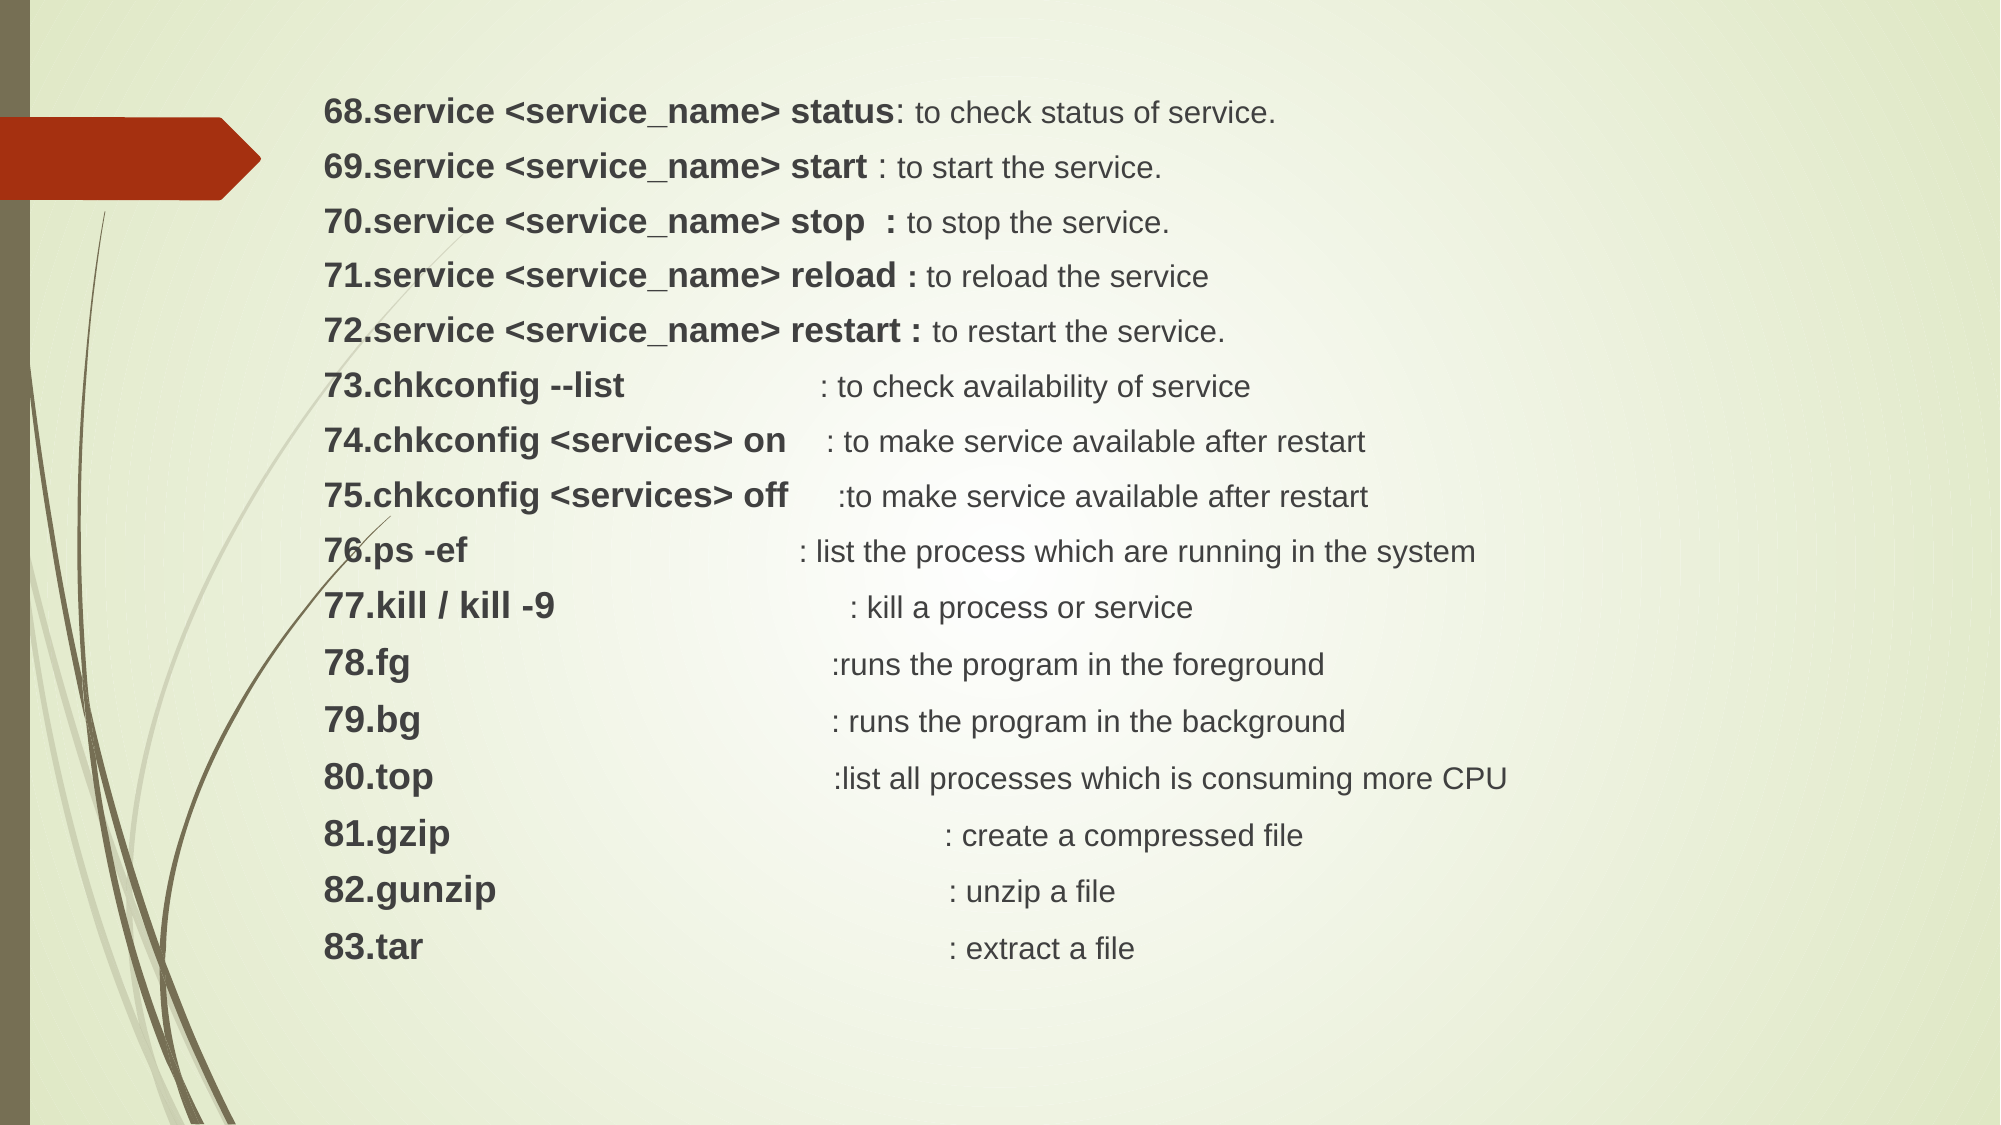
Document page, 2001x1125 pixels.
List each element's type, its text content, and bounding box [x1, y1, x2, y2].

list 68.service <service_name> status: to check status of service. 69.service <service_name> start : to start the service. 70.service <service_name> stop : to stop the service. 71.service <service_name> reload : to reload the service 72.service <service_name> restart : to restart the service. 73.chkconfig --list : to check availability of service 74.chkconfig <services> on : to make service available after restart 75.chkconfig <services> off :to make service available after restart 76.ps -ef : list the process which are running in the system 77.kill / kill -9 : kill a process or service 78.fg :runs the program in the foreground 79.bg : runs the program in the background 80.top :list all processes which is consuming more CPU 81.gzip : create a compressed file 82.gunzip : unzip a file 83.tar : extract a file [308, 88, 1888, 1037]
